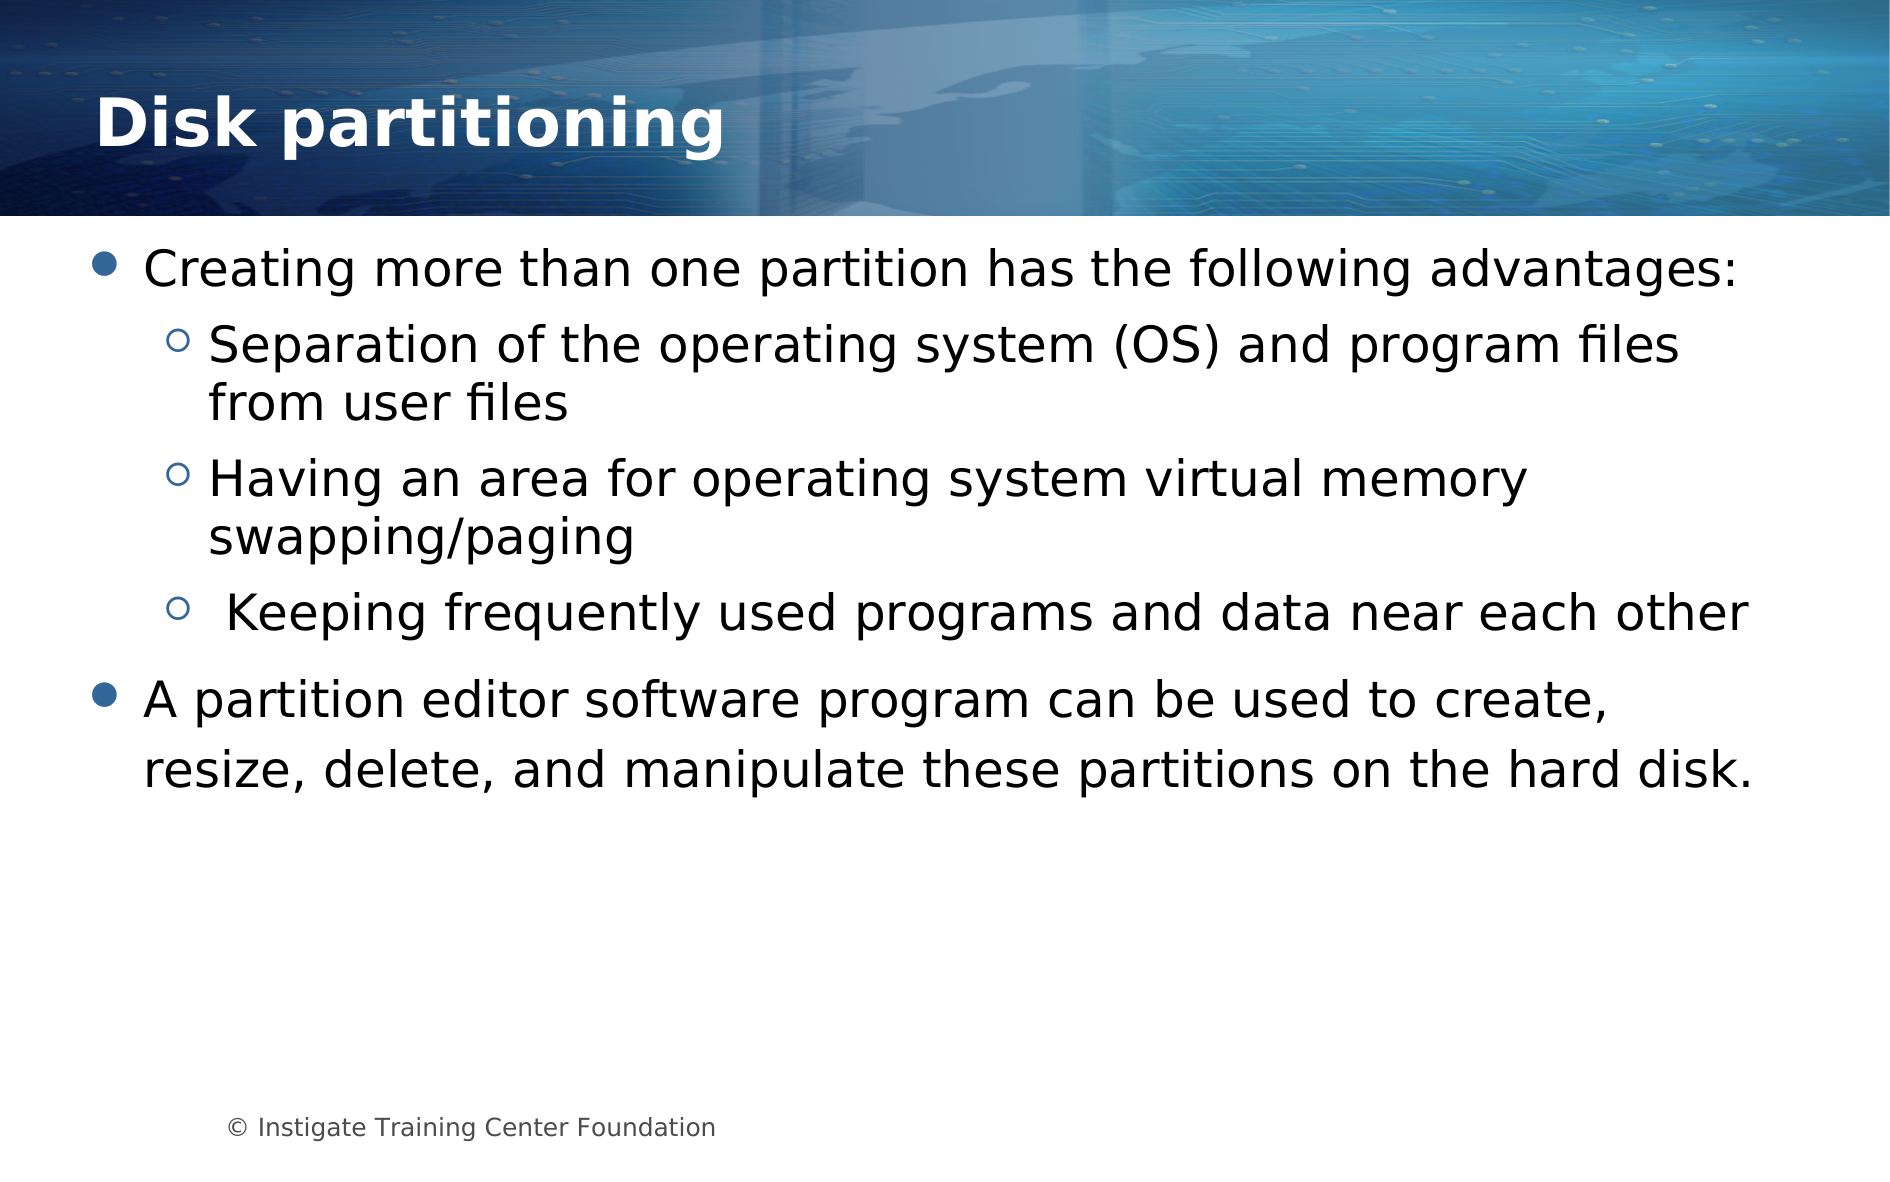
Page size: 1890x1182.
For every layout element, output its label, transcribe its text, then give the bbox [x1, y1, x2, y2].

picture [0, 0, 1890, 216]
title Disk partitioning [94, 47, 1793, 217]
list Creating more than one partition has the following advantages: Separation of the operating system (OS) and program files from user files Having an area for operating system virtual memory swapping/paging Keeping frequently used programs and data near each other A partition editor software program can be used to create, resize, delete, and manipulate these partitions on the hard disk. [88, 228, 1788, 914]
